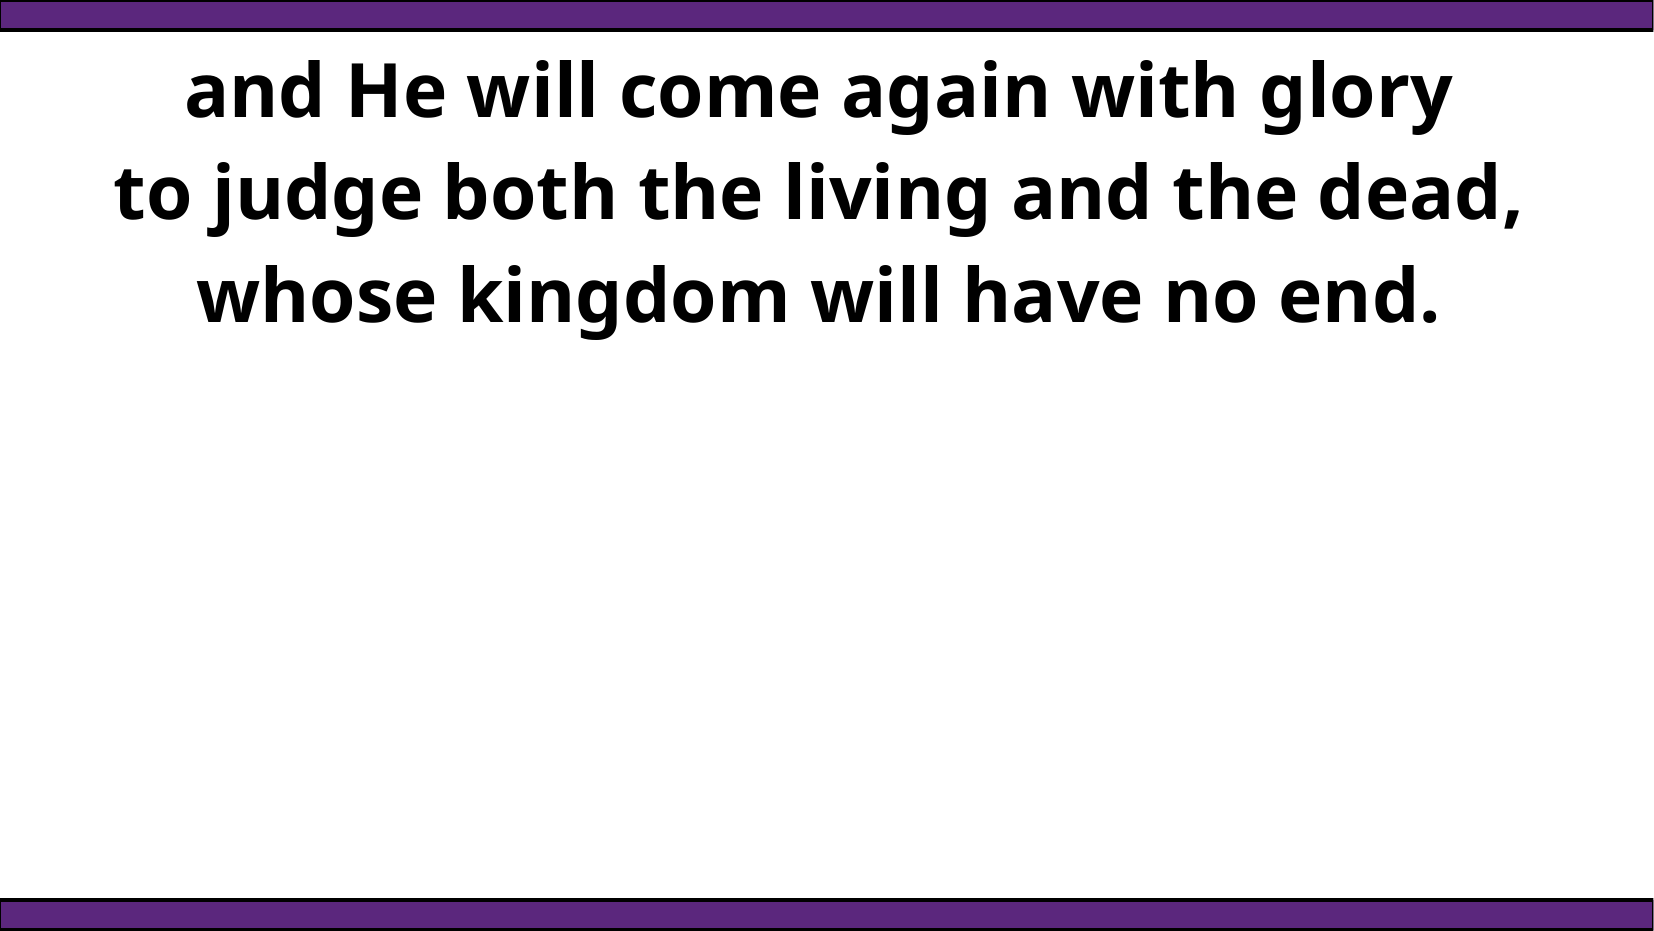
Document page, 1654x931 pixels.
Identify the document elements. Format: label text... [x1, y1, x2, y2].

text_box [0, 0, 1654, 31]
text_box [0, 900, 1654, 931]
text_box and He will come again with glory to judge both the living and the dead, whose kingdom will have no end. [60, 30, 1579, 345]
